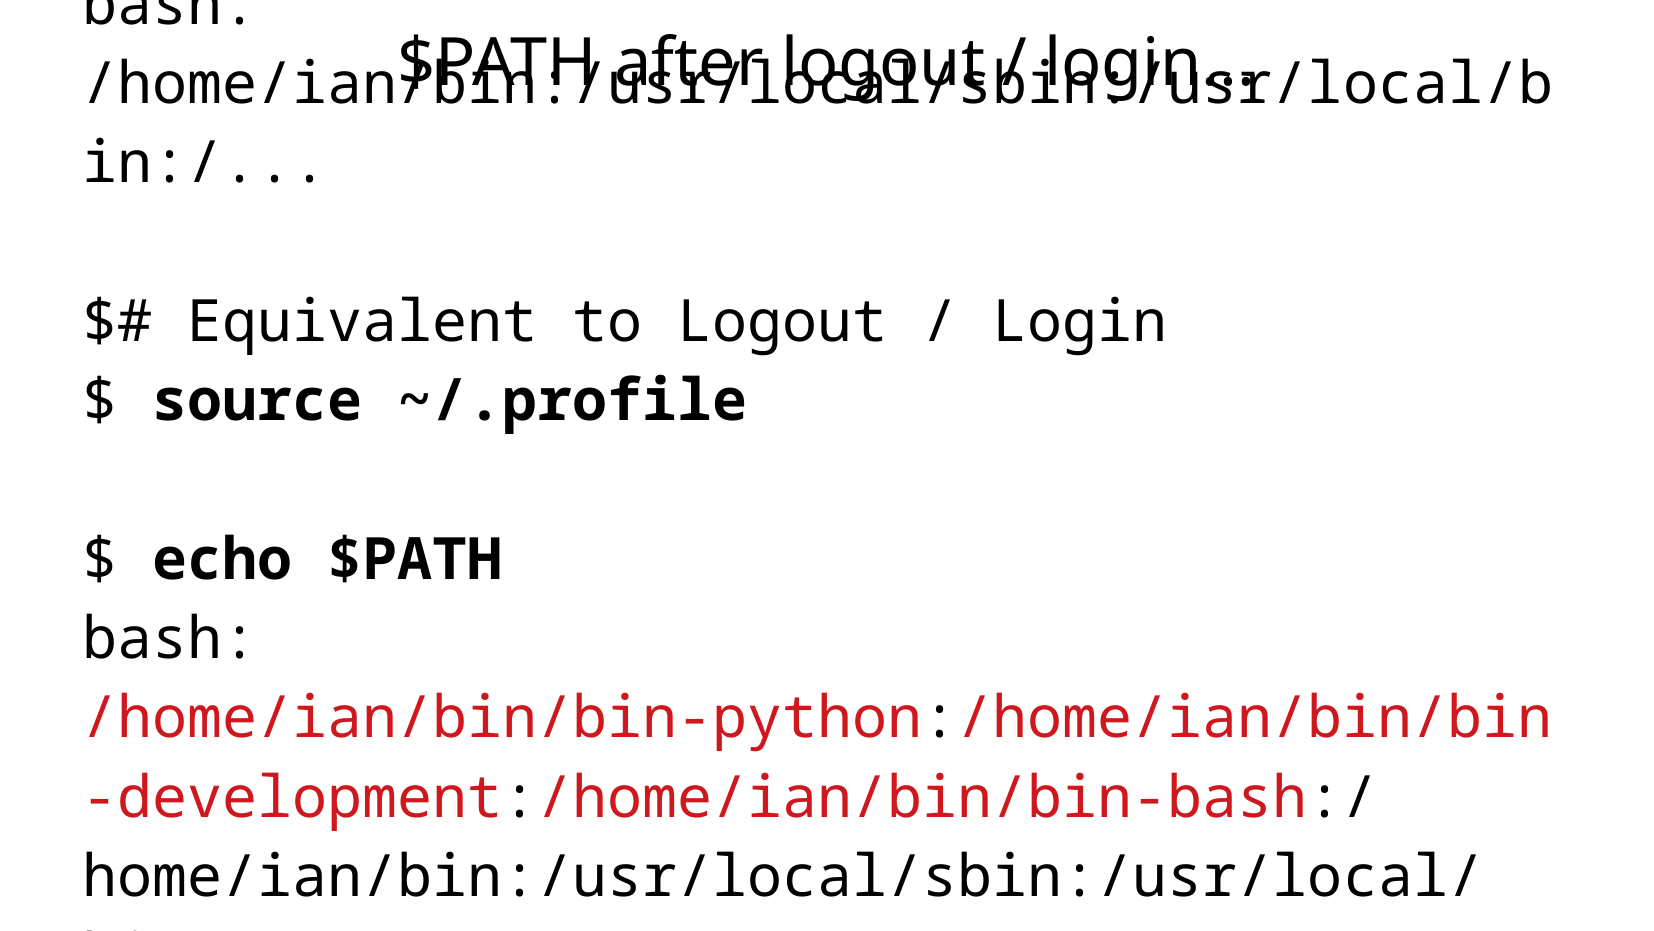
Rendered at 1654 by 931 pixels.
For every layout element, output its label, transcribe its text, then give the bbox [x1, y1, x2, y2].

text_box $ echo $PATH bash: /home/ian/bin:/usr/local/sbin:/usr/local/bin:/... $# Equivalent to Logout / Login $ source ~/.profile $ echo $PATH bash: /home/ian/bin/bin-python:/home/ian/bin/bin-development:/home/ian/bin/bin-bash:/home/ian/bin:/usr/local/sbin:/usr/local/bin:/... [82, 127, 1571, 827]
title $PATH after logout / login... [82, 7, 1571, 113]
